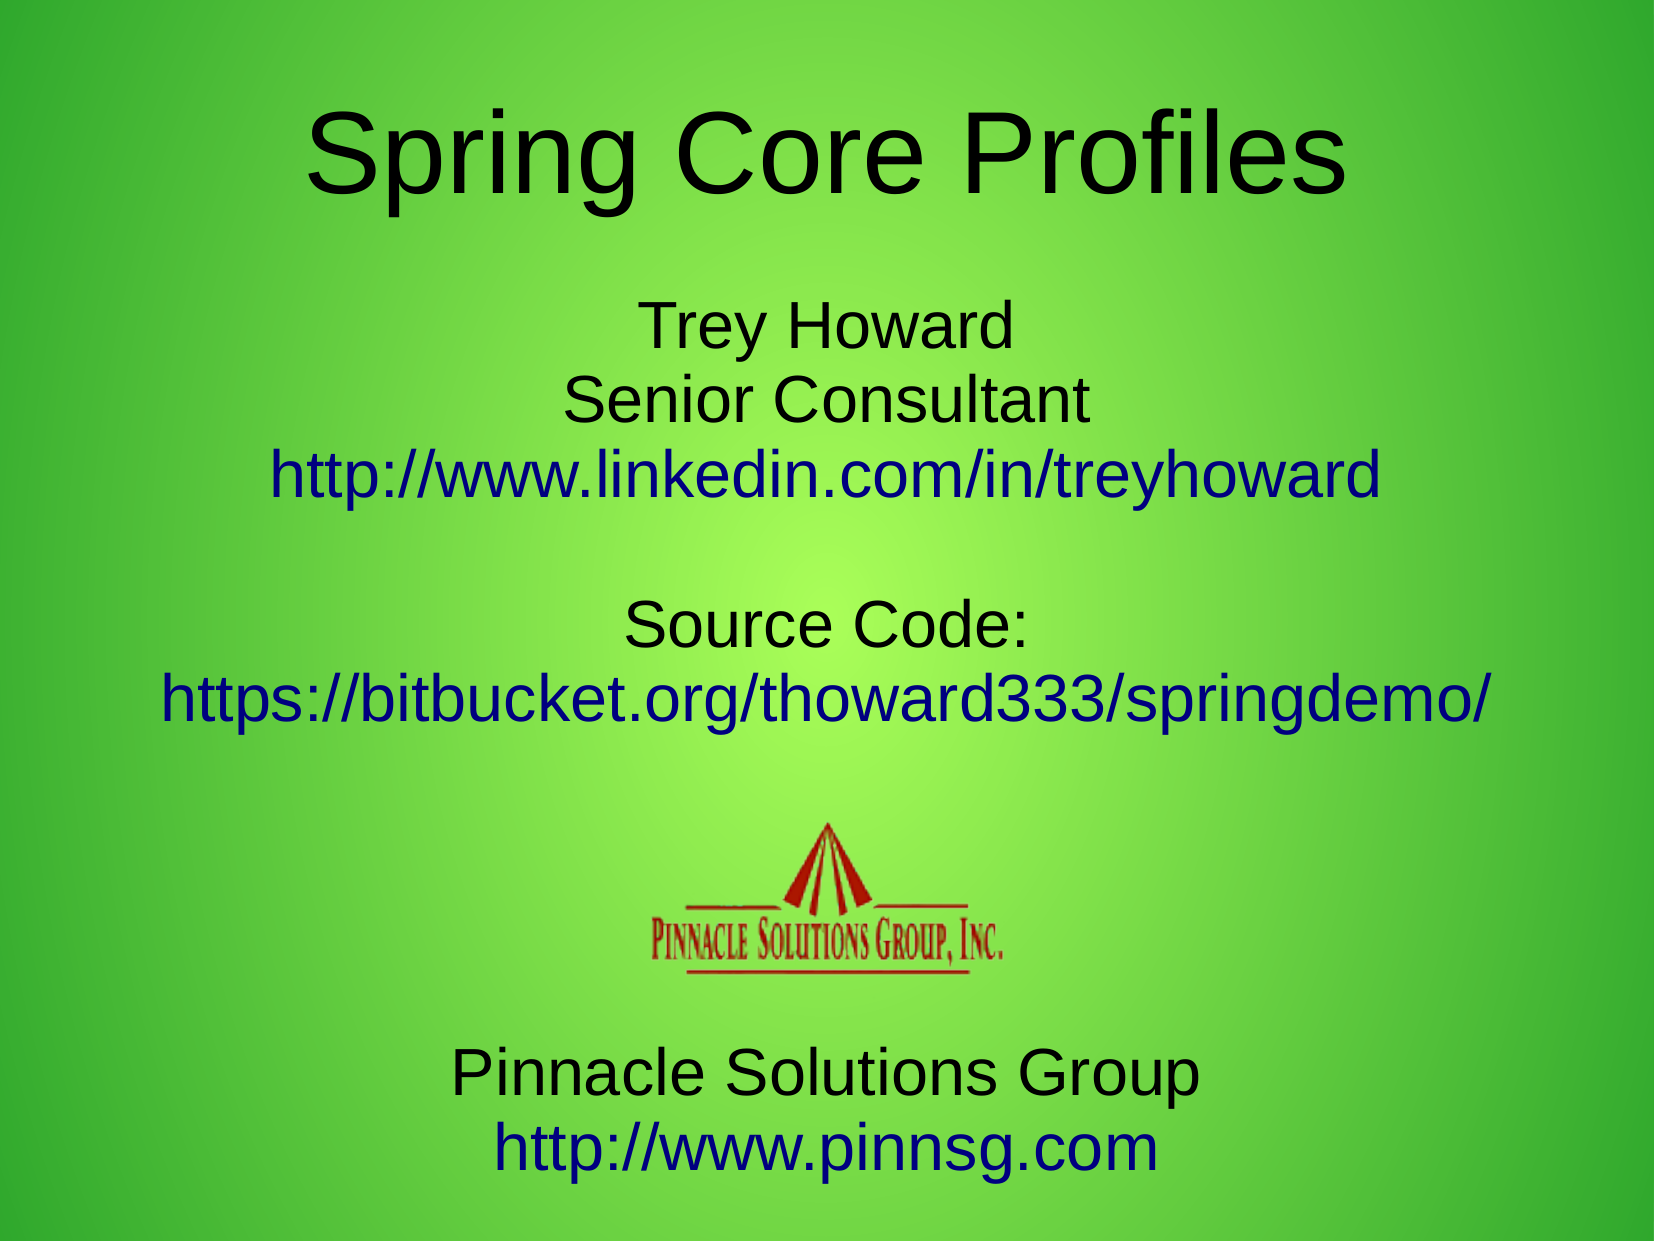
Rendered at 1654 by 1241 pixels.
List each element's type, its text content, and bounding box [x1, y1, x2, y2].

title Spring Core Profiles [82, 49, 1571, 257]
subtitle Trey Howard Senior Consultant http://www.linkedin.com/in/treyhoward Source Code: https://bitbucket.org/thoward333/springdemo/ Pinnacle Solutions Group http://www.pinnsg.com [82, 287, 1571, 1185]
picture [640, 818, 1016, 1006]
